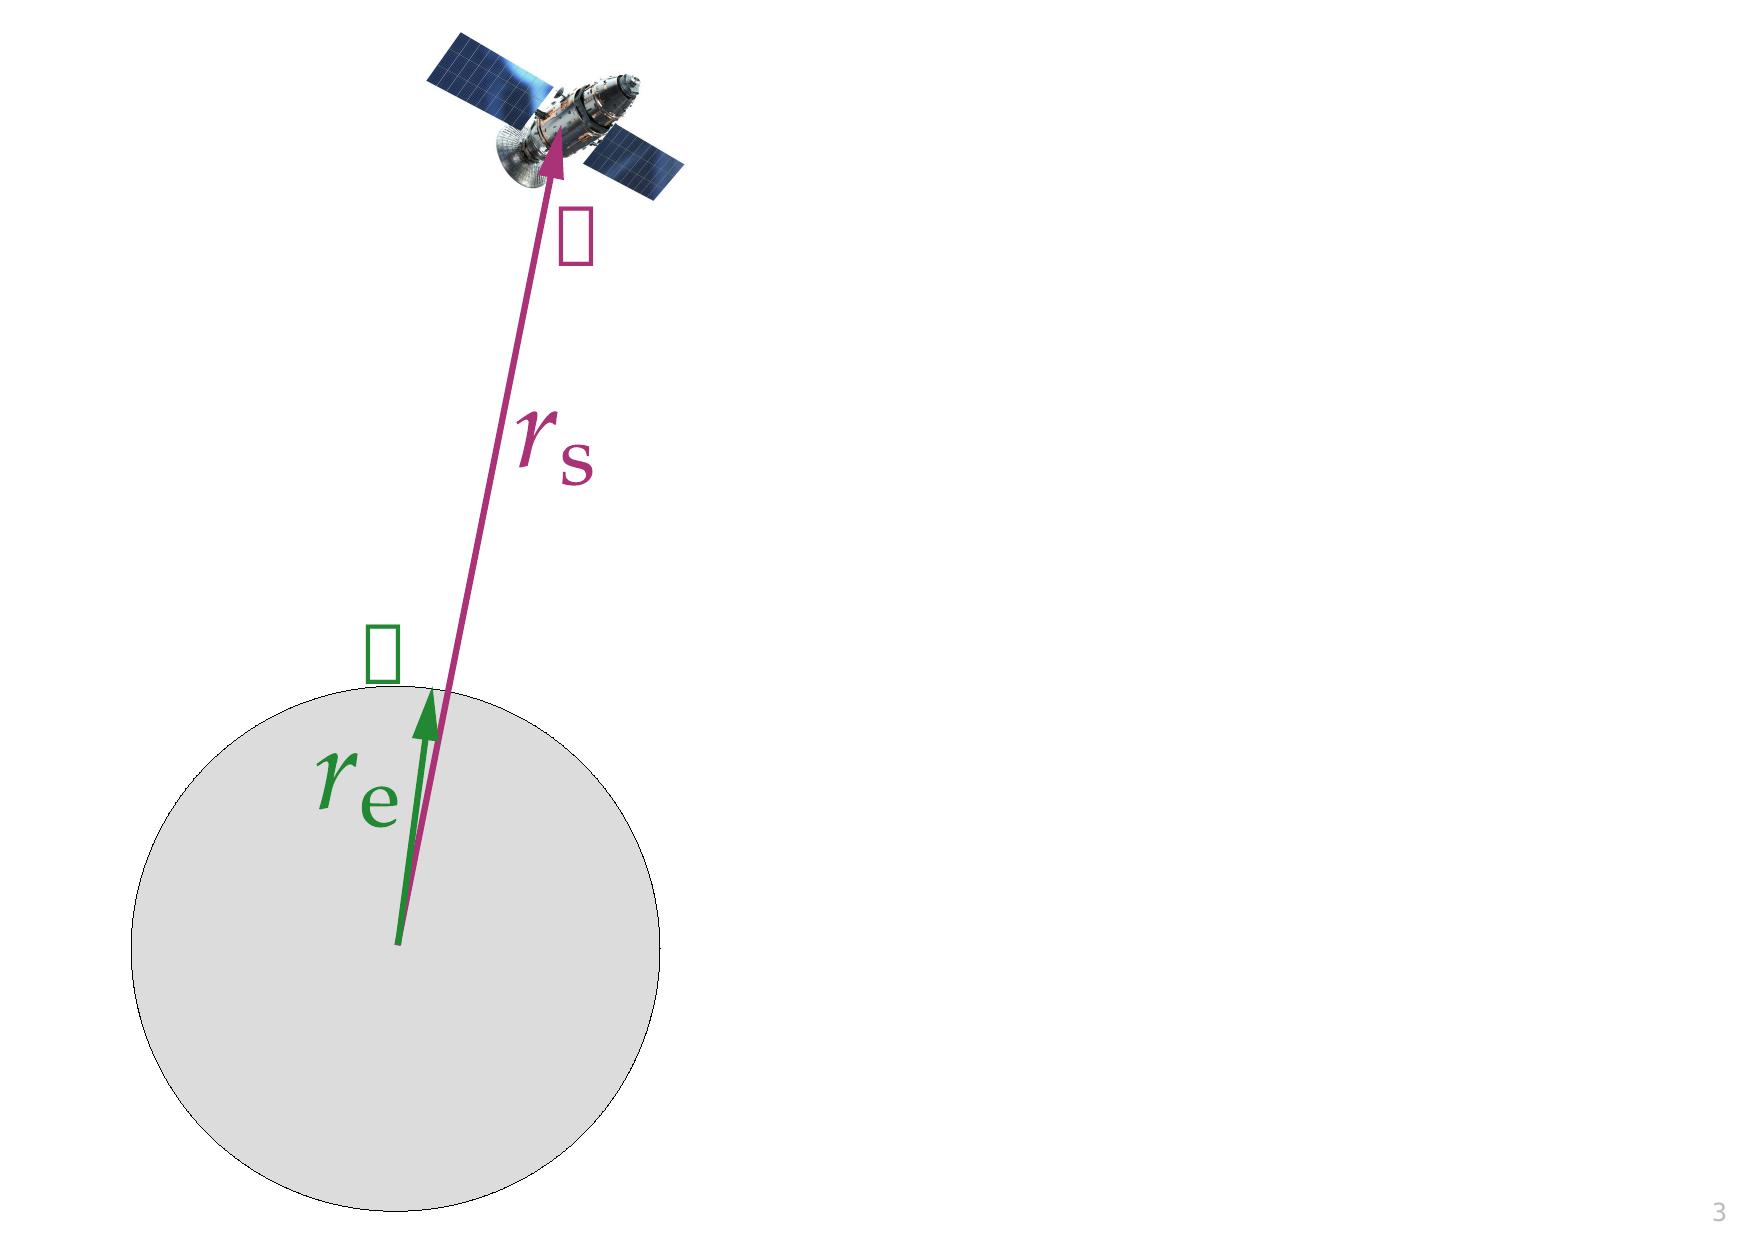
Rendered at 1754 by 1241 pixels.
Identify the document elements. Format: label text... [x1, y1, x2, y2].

text_box [433, 688, 444, 726]
picture [401, 16, 708, 233]
text_box [131, 687, 661, 1212]
text_box [562, 444, 593, 486]
text_box [516, 411, 558, 468]
text_box [419, 741, 434, 816]
text_box  [536, 170, 650, 269]
text_box  [343, 588, 457, 687]
